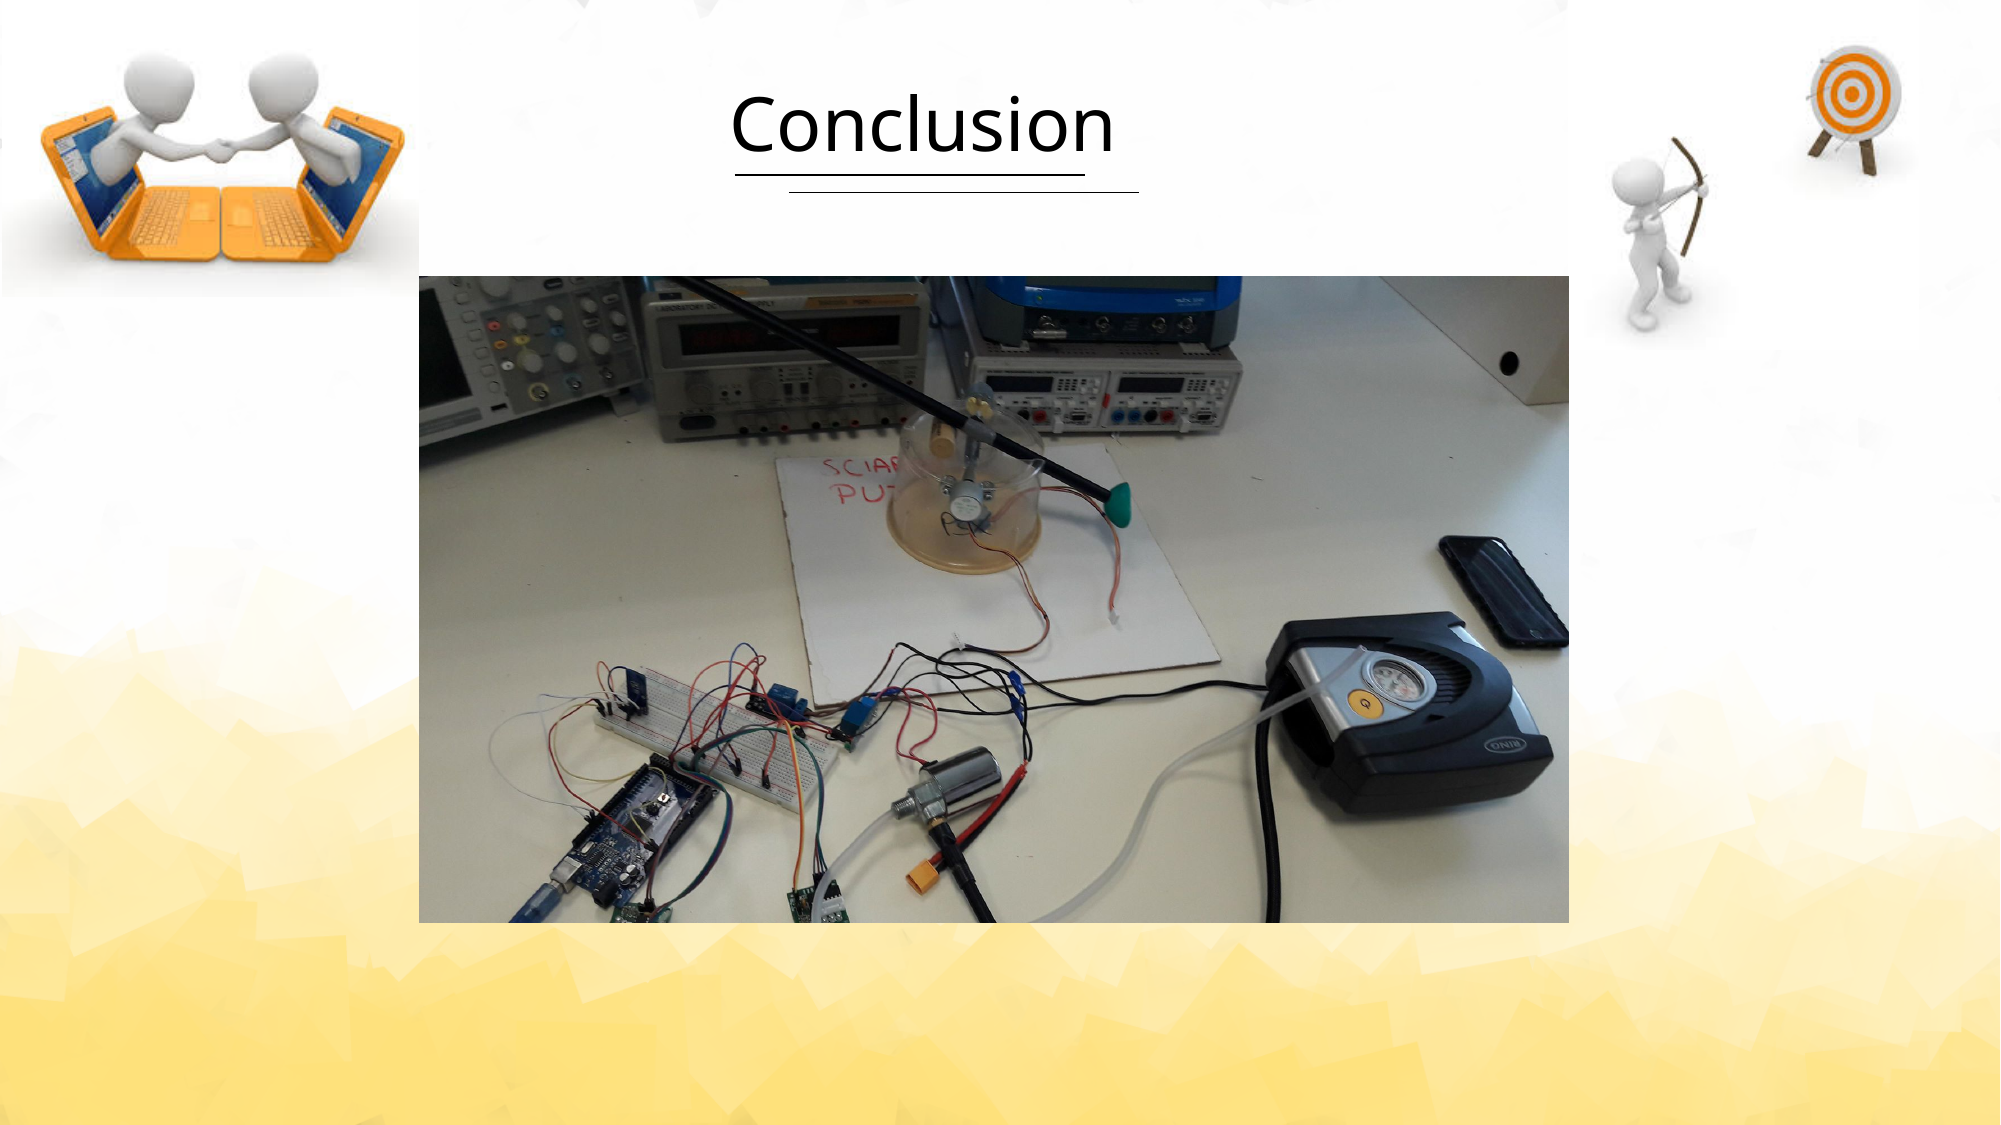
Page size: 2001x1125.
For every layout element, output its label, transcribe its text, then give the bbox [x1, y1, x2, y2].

text_box Conclusion [714, 68, 1353, 175]
picture [2, 0, 1919, 923]
